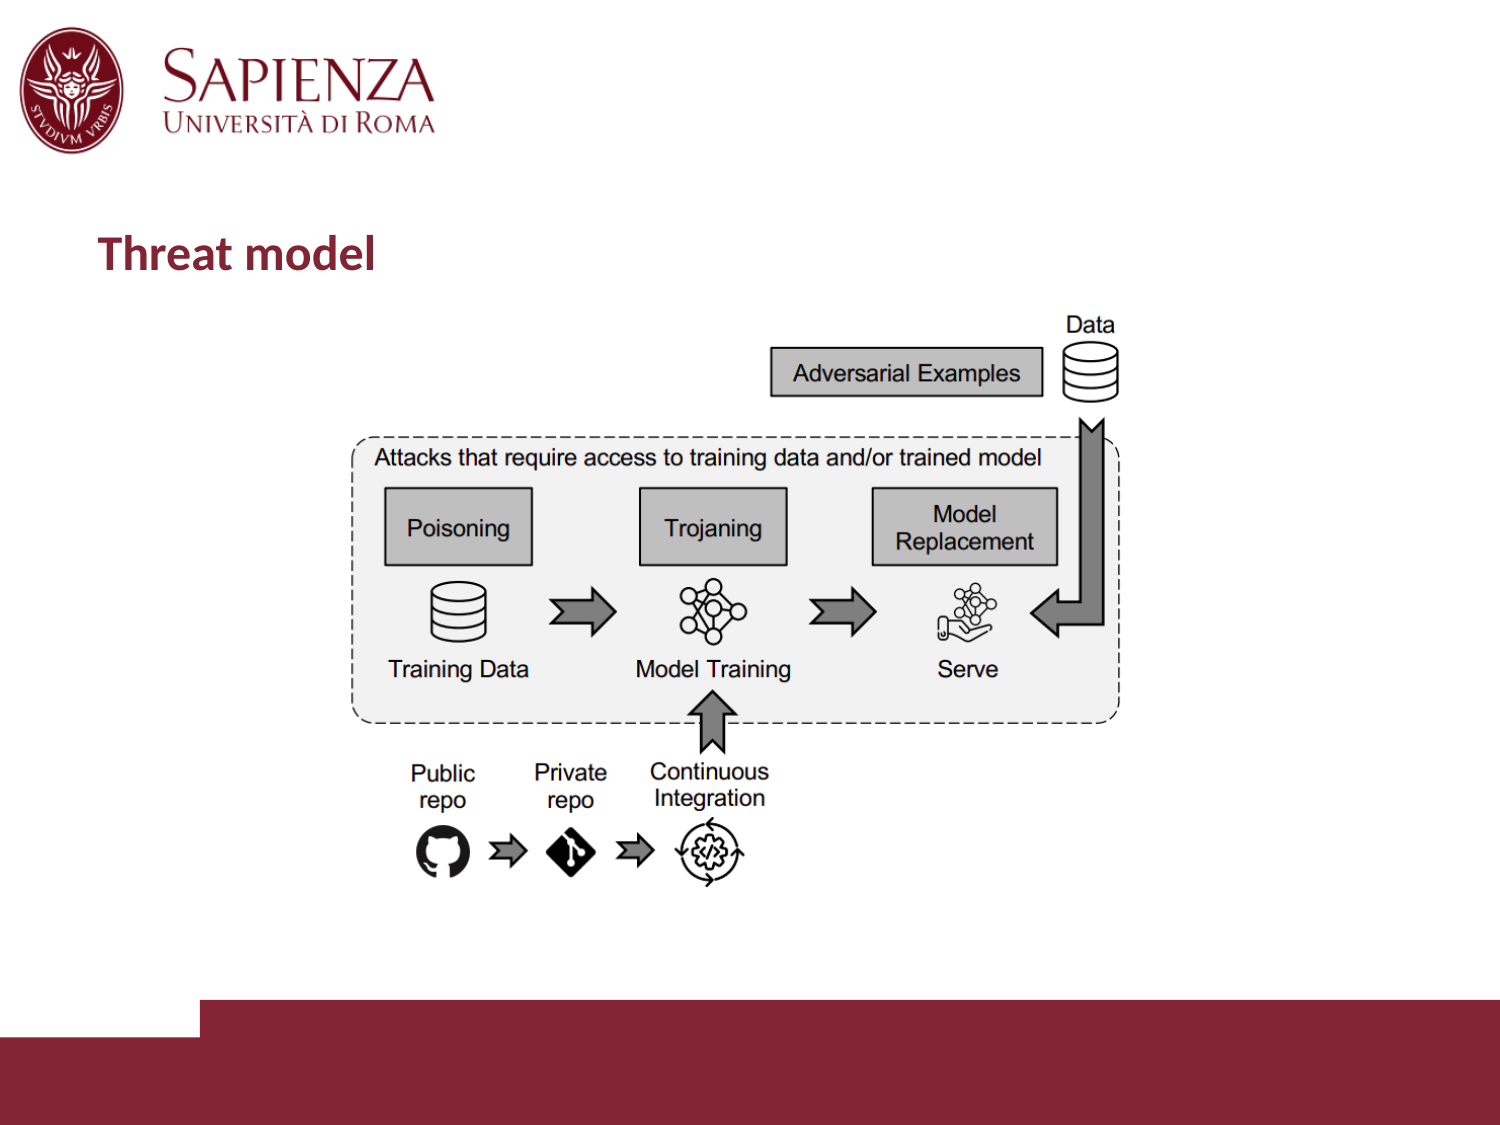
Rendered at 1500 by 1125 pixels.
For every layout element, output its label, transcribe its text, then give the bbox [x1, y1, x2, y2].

picture [318, 276, 1193, 969]
text_box Threat model [82, 212, 1300, 296]
